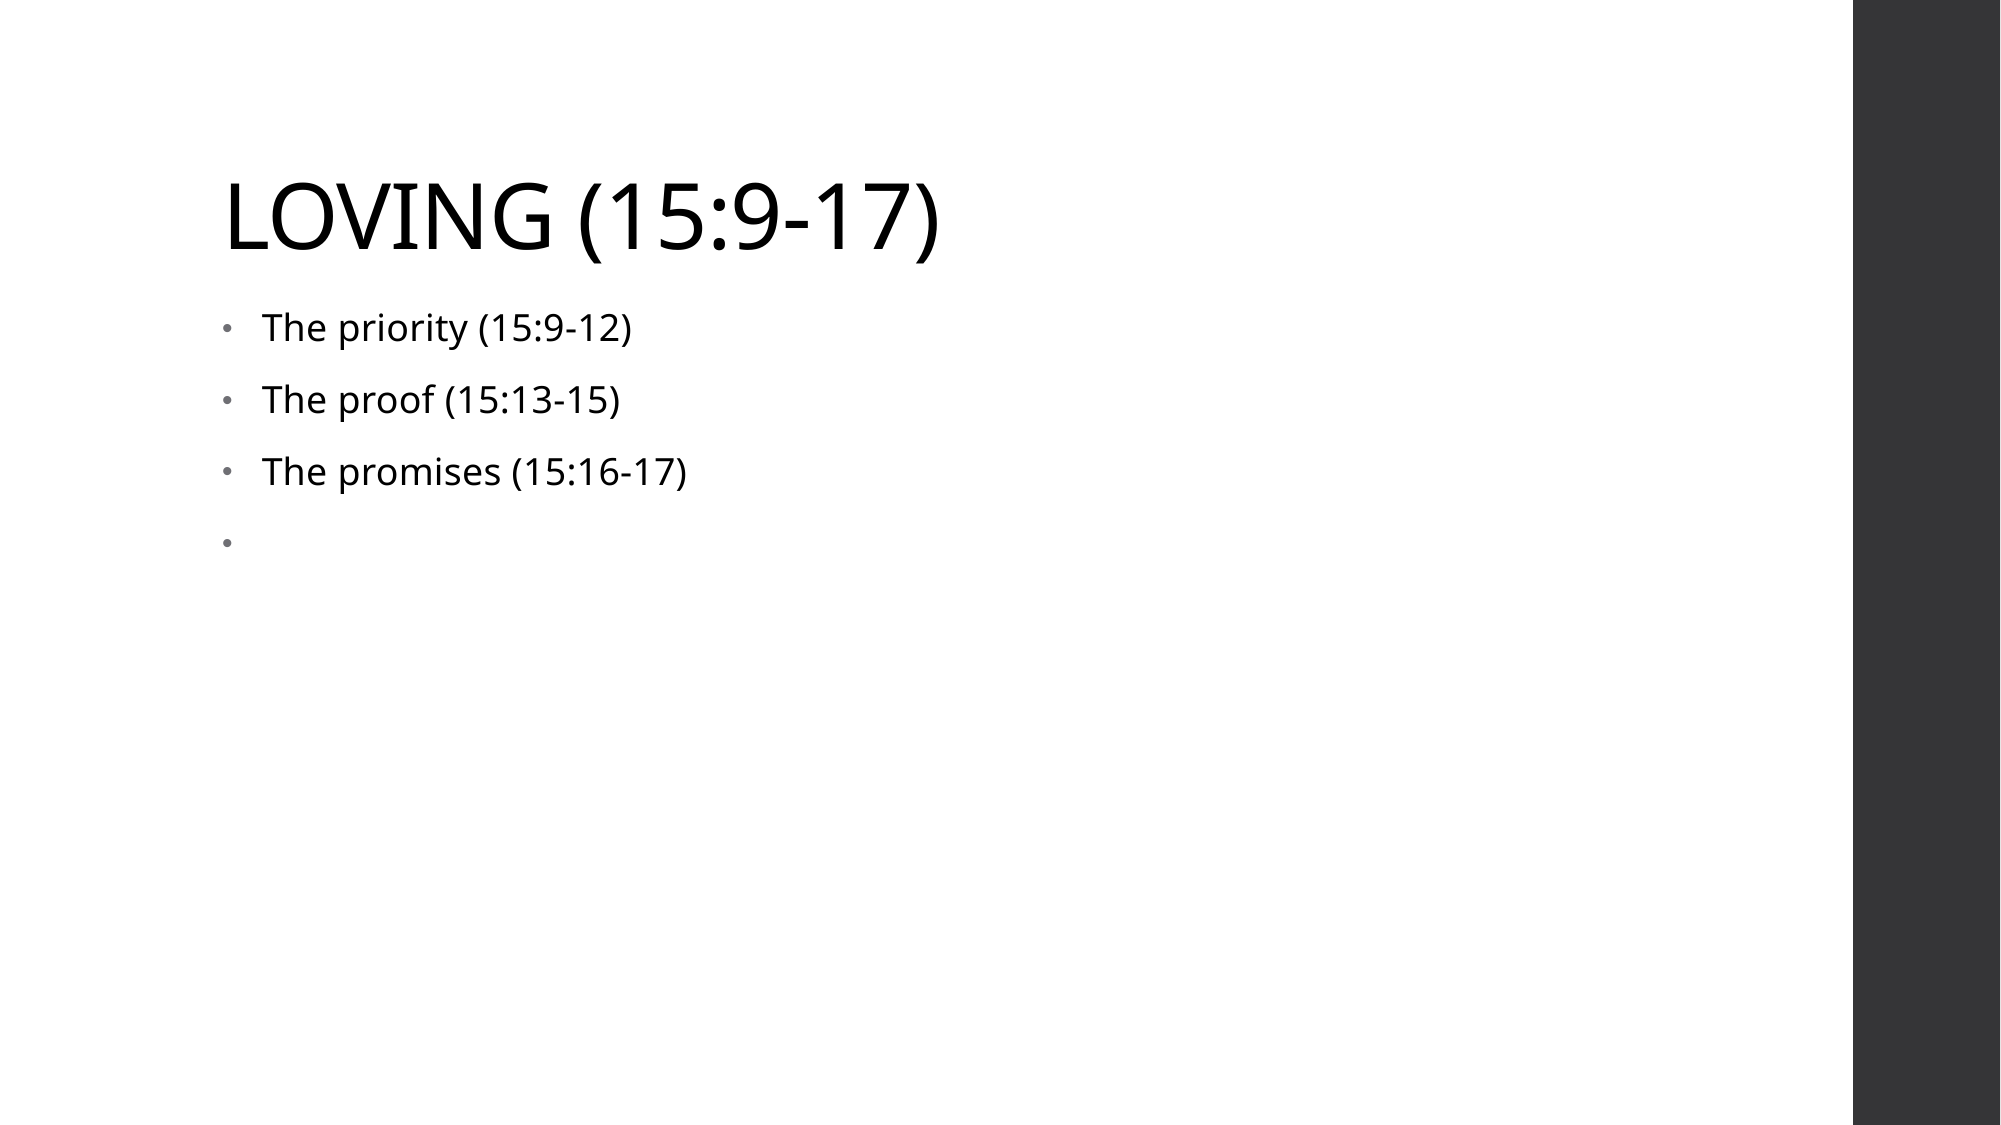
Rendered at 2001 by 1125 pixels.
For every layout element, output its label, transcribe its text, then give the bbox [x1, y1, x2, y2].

list The priority (15:9-12) The proof (15:13-15) The promises (15:16-17) [206, 299, 1617, 1014]
title LOVING (15:9-17) [206, 60, 1797, 278]
